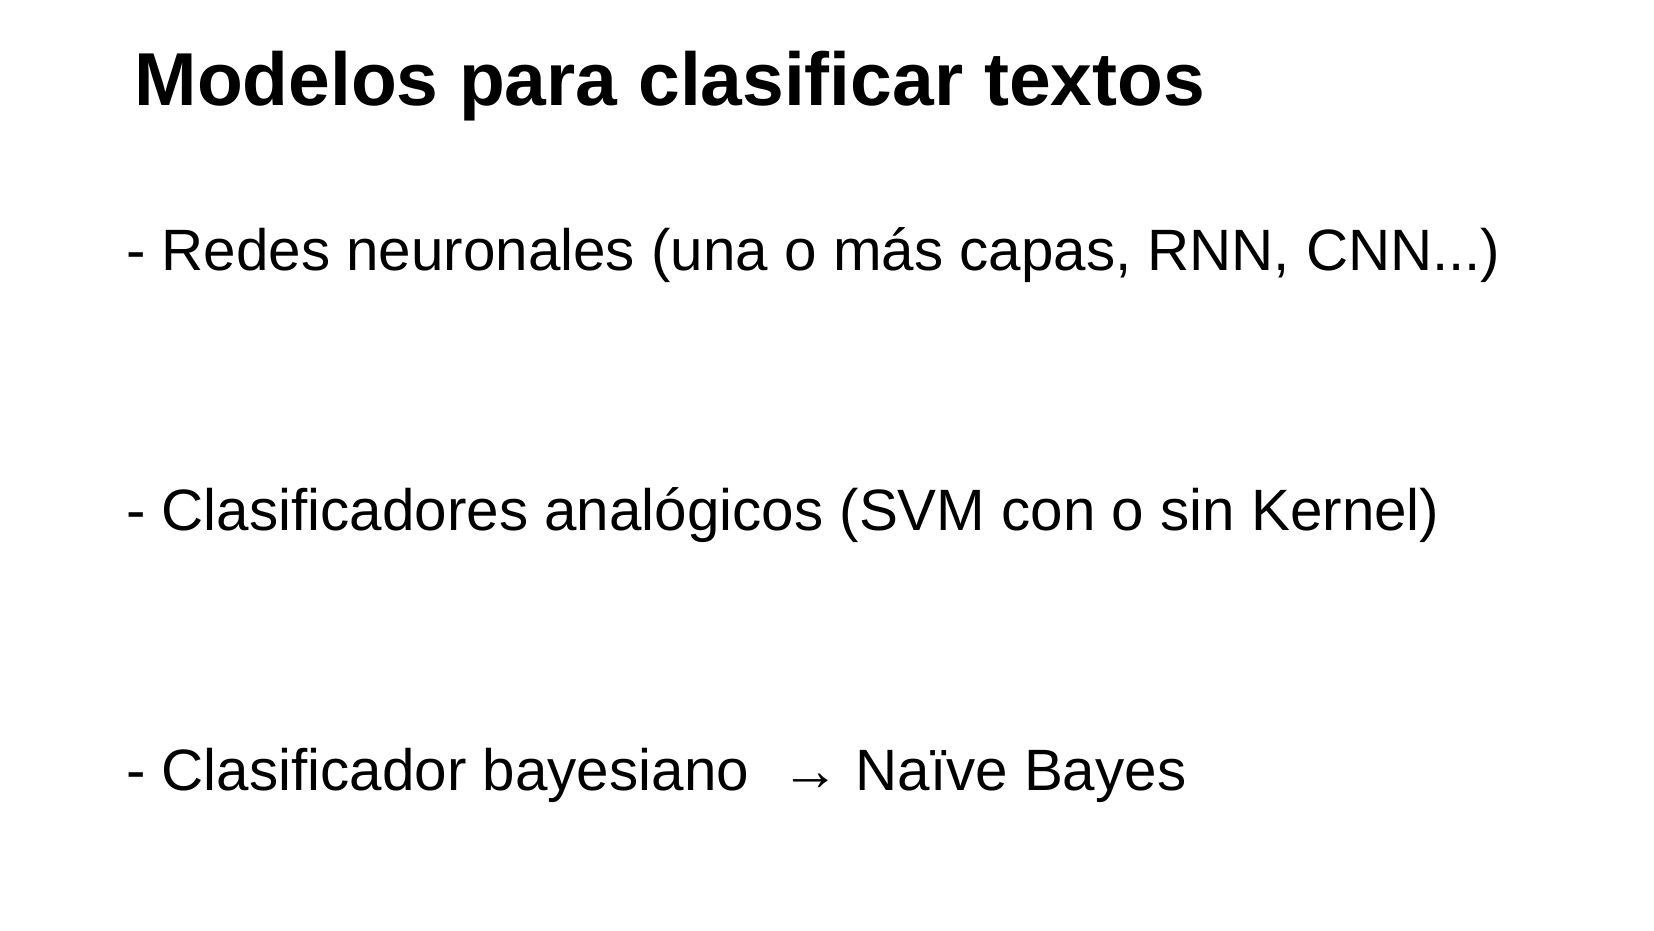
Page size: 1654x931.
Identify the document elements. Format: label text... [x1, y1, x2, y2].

text_box - Redes neuronales (una o más capas, RNN, CNN...) - Clasificadores analógicos (SVM con o sin Kernel) - Clasificador bayesiano → Naïve Bayes [111, 210, 1597, 773]
text_box Modelos para clasificar textos [120, 30, 1381, 186]
